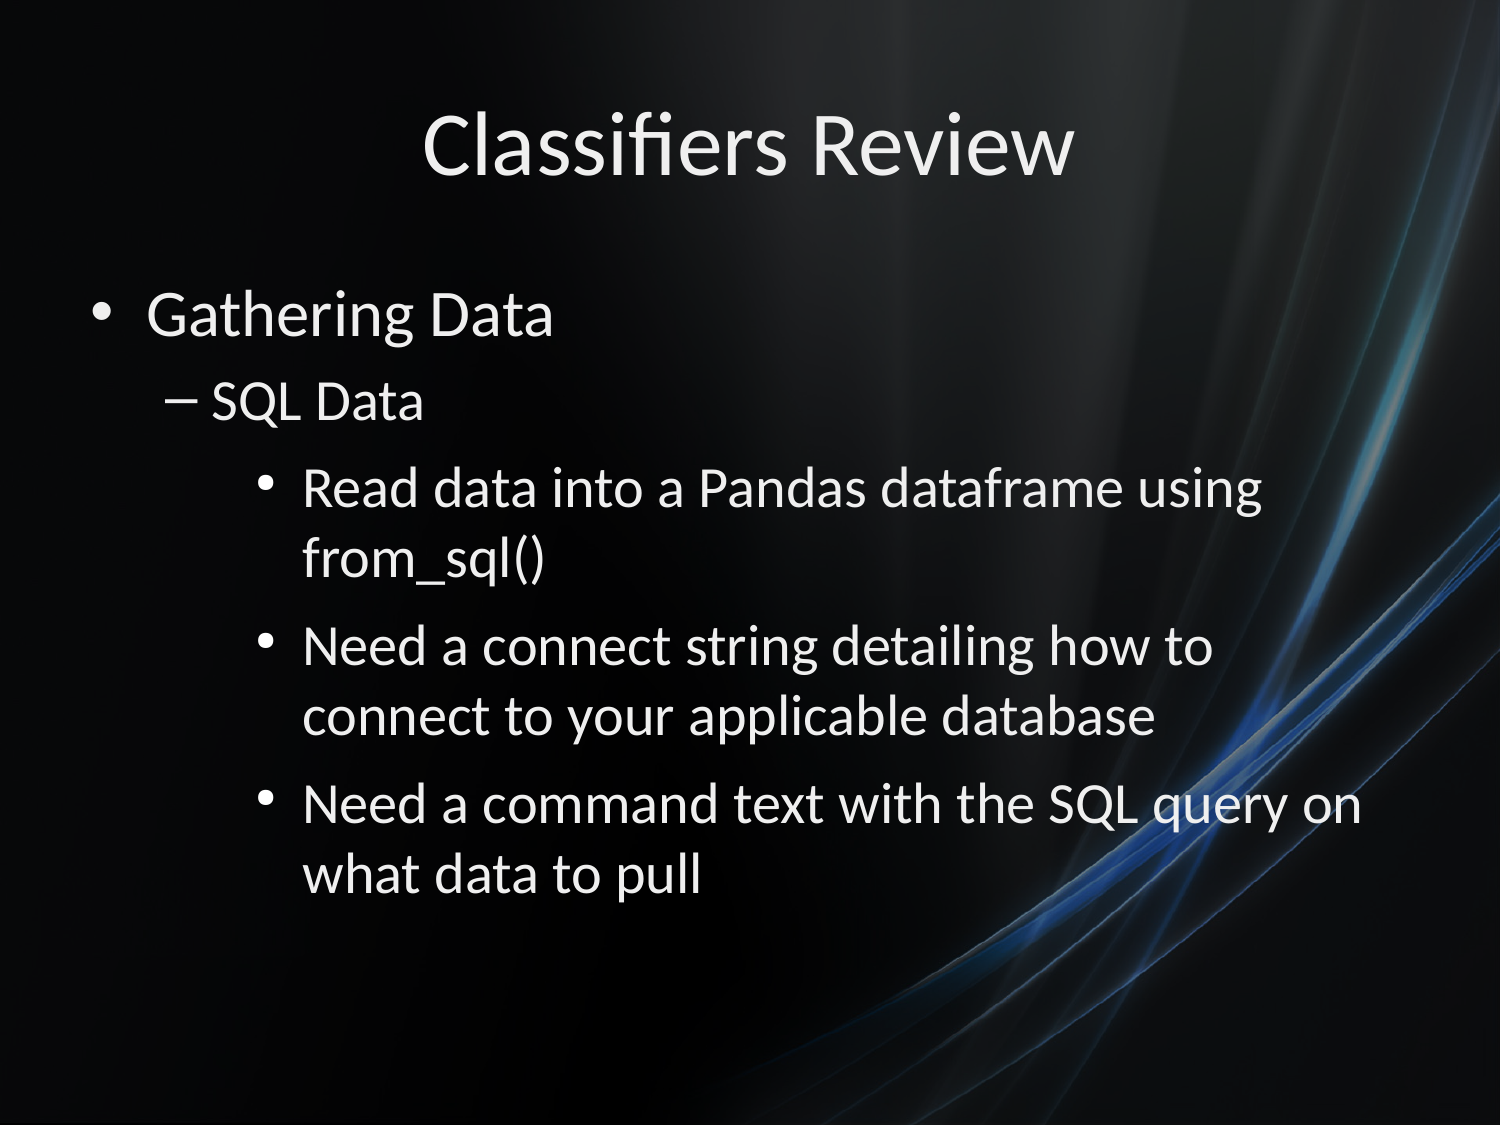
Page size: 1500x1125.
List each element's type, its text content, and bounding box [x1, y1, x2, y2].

list Gathering Data SQL Data Read data into a Pandas dataframe using from_sql() Need a connect string detailing how to connect to your applicable database Need a command text with the SQL query on what data to pull [75, 262, 1425, 1005]
picture [0, 0, 1500, 1125]
title Classifiers Review [75, 45, 1425, 233]
